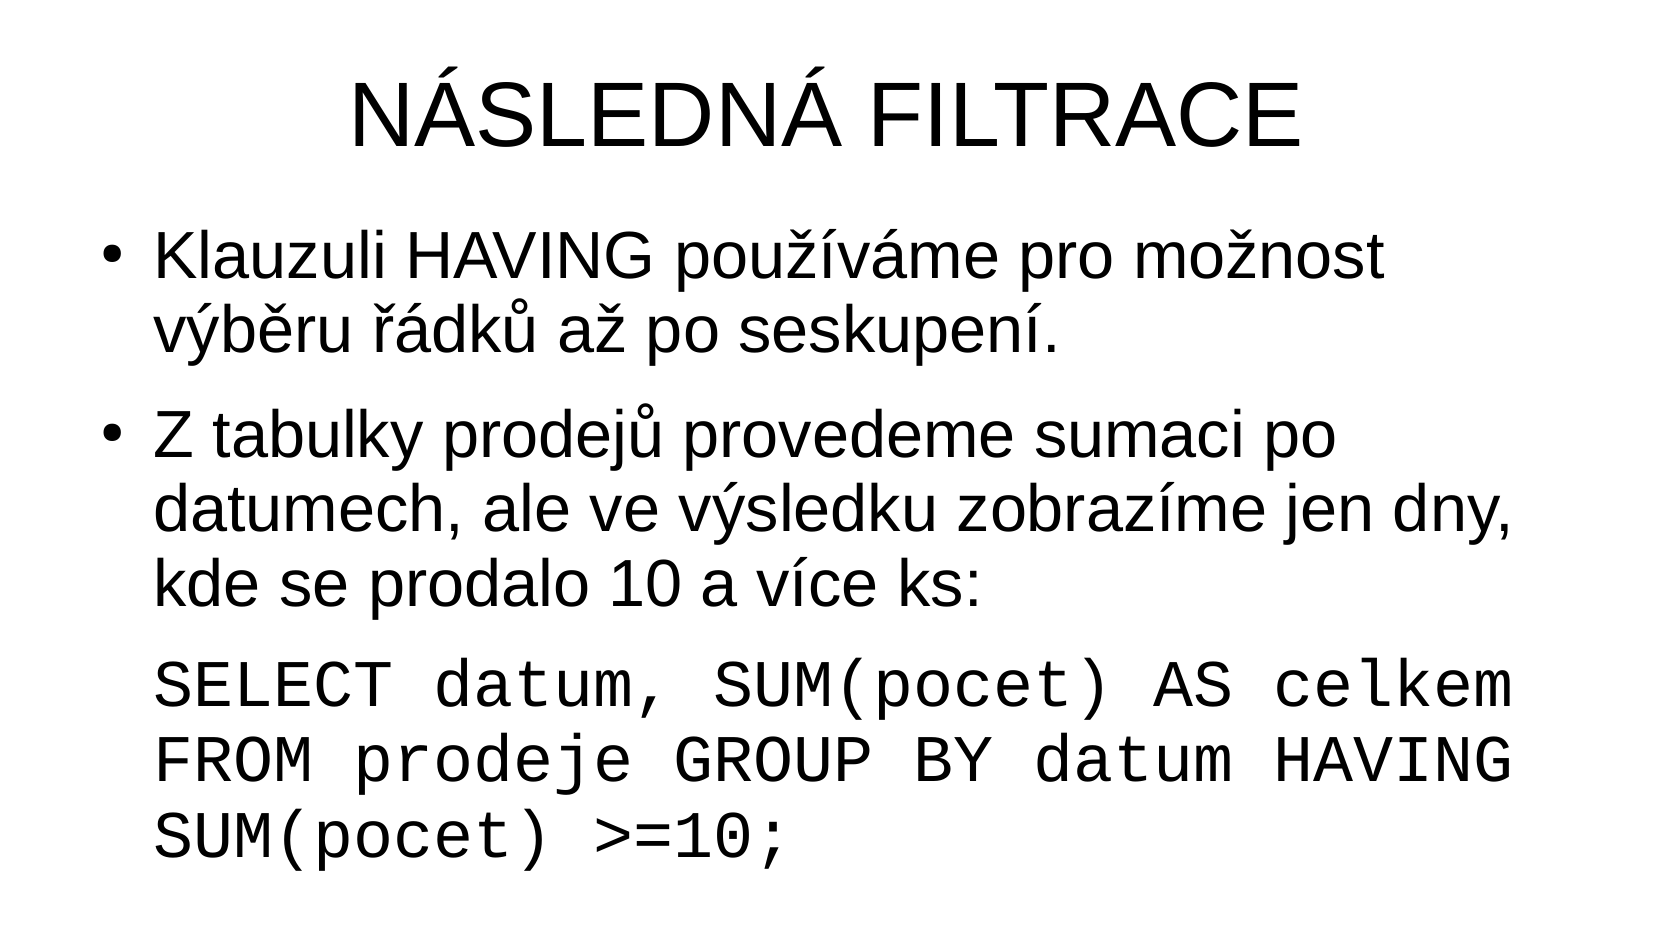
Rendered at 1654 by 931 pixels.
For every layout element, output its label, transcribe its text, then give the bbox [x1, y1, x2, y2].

title NÁSLEDNÁ FILTRACE [82, 37, 1571, 193]
list Klauzuli HAVING používáme pro možnost výběru řádků až po seskupení. Z tabulky prodejů provedeme sumaci po datumech, ale ve výsledku zobrazíme jen dny, kde se prodalo 10 a více ks: SELECT datum, SUM(pocet) AS celkem FROM prodeje GROUP BY datum HAVING SUM(pocet) >=10; [82, 217, 1571, 886]
